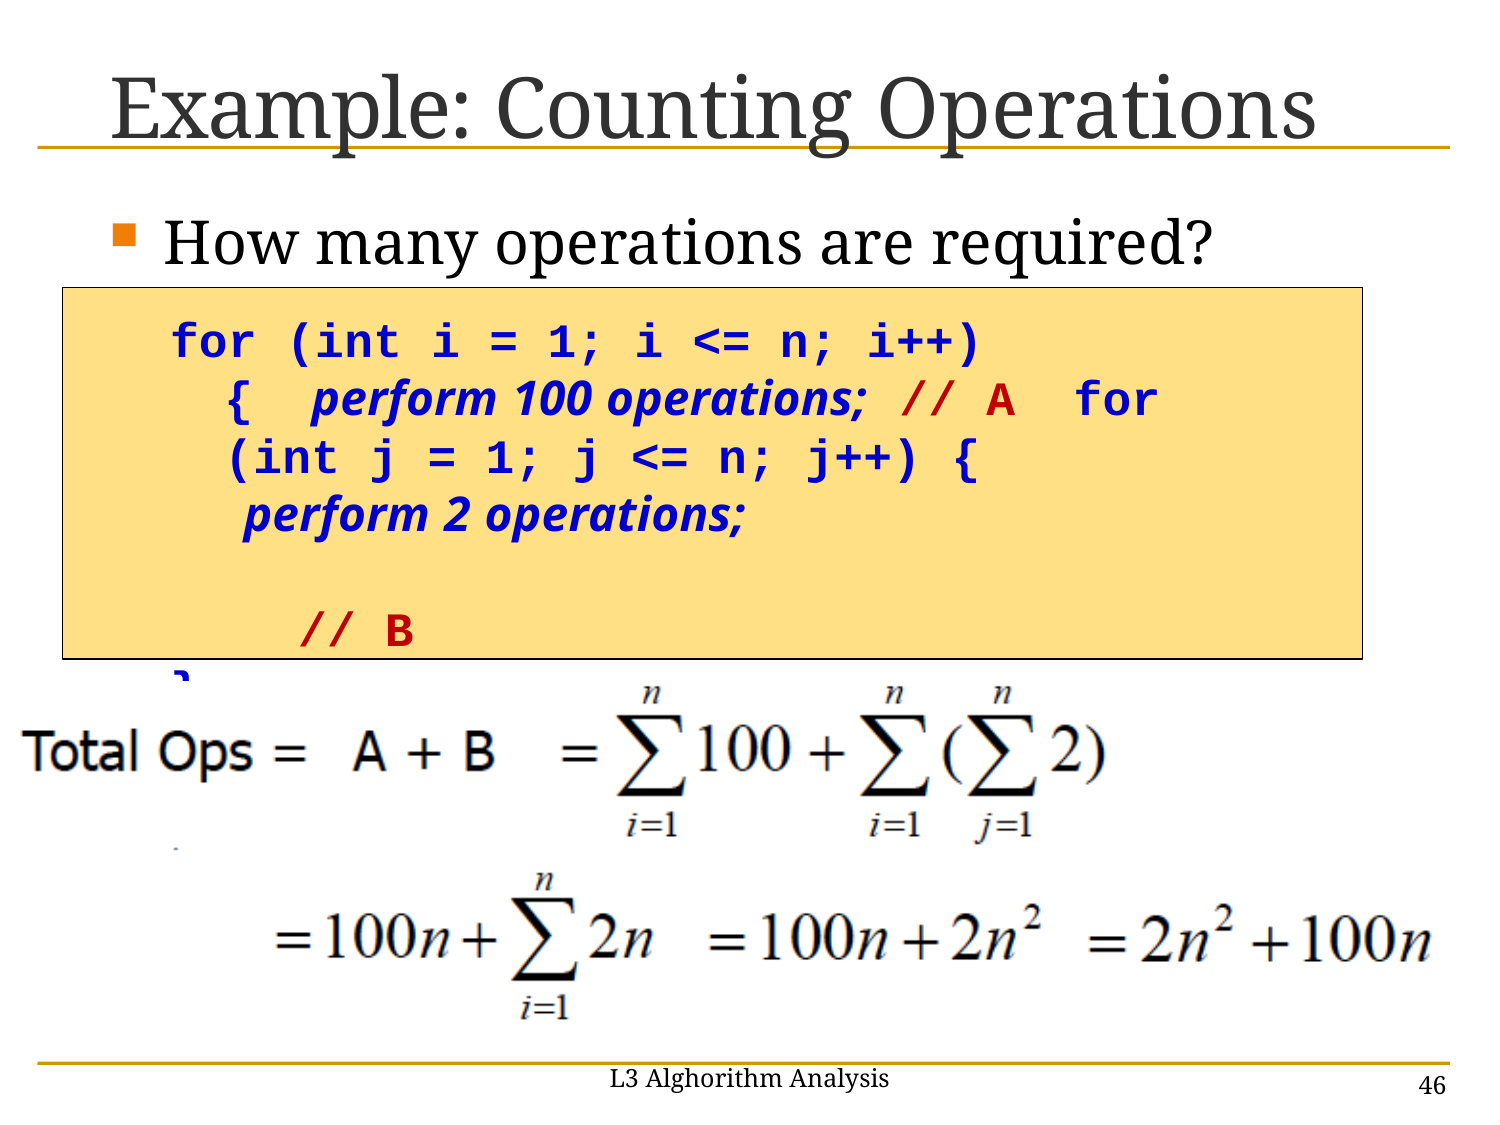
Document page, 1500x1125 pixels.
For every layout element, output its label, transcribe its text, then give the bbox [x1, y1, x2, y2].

slide_number <number> [1111, 1036, 1462, 1112]
footer L3 Alghorithm Analysis [512, 1025, 988, 1100]
picture [0, 681, 1500, 1037]
text_box [62, 287, 107, 659]
text_box Example: Counting Operations How many operations are required? for (int i = 1; i <= n; i++) { perform 100 operations; // A for (int j = 1; j <= n; j++) { perform 2 operations; // B } } [107, 51, 1321, 681]
text_box [1321, 287, 1363, 659]
